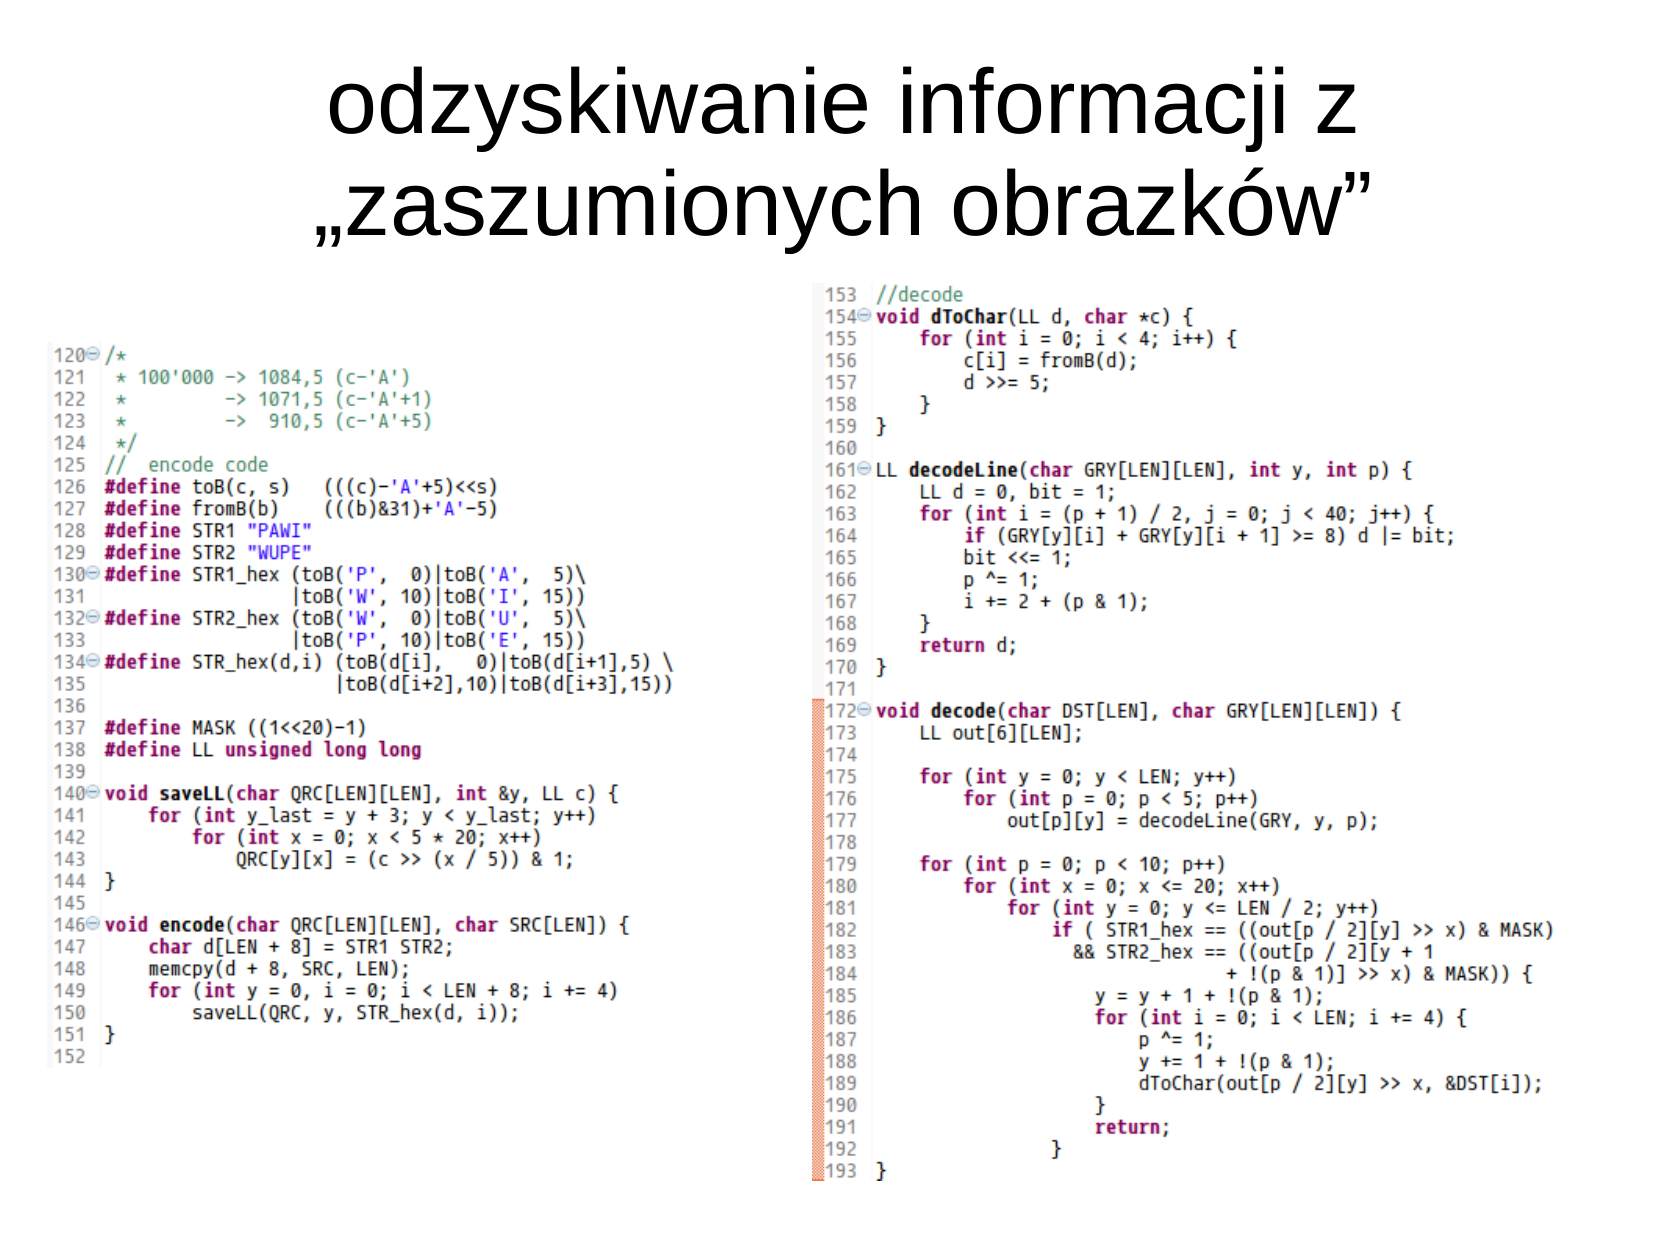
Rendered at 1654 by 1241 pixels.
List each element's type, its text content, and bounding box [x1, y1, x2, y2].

picture [47, 342, 697, 1068]
title odzyskiwanie informacji z „zaszumionych obrazków” [82, 49, 1571, 257]
picture [812, 283, 1583, 1181]
